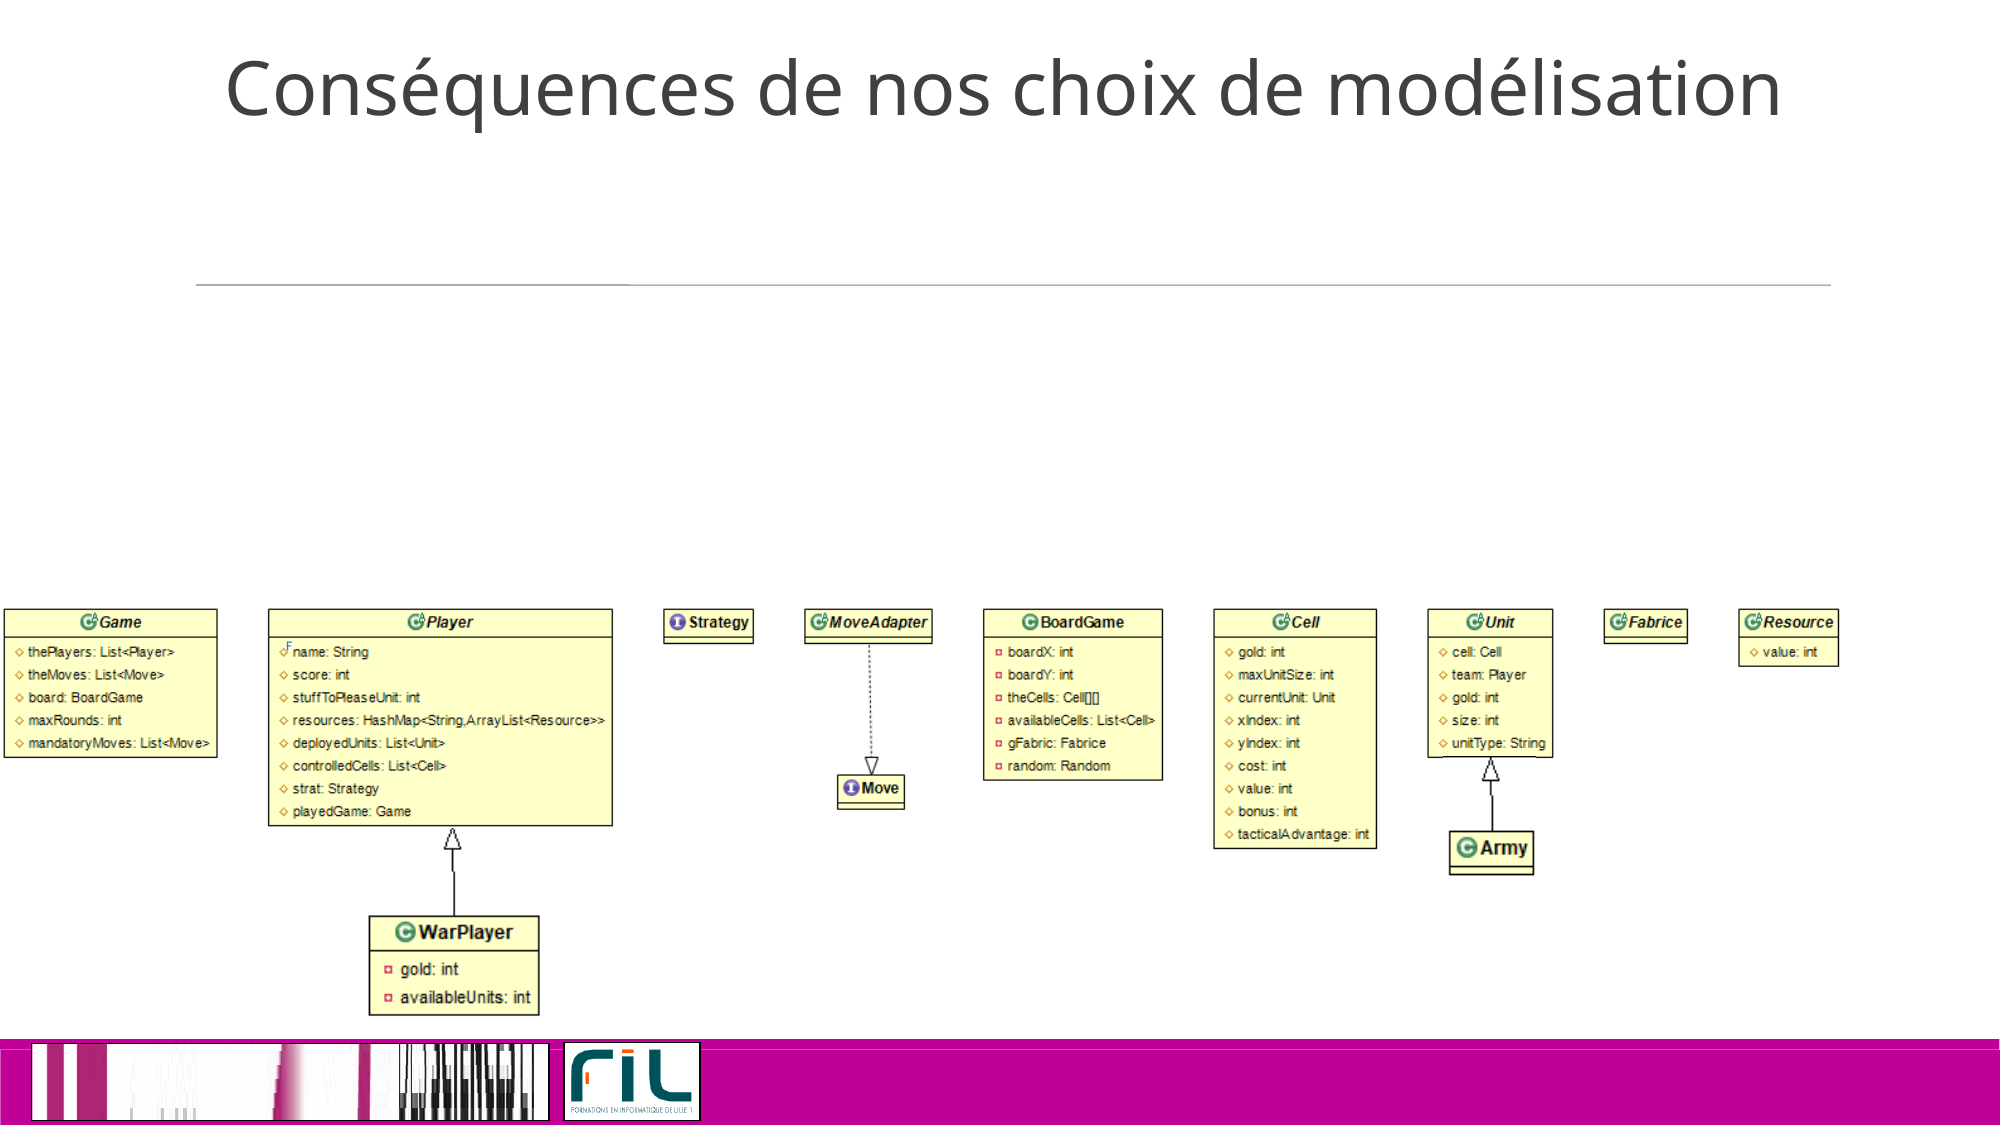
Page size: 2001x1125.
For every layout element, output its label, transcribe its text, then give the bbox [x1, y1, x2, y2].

picture [0, 605, 1843, 1027]
picture [32, 1044, 549, 1120]
title Conséquences de nos choix de modélisation [180, 47, 1831, 286]
picture [564, 1043, 699, 1120]
